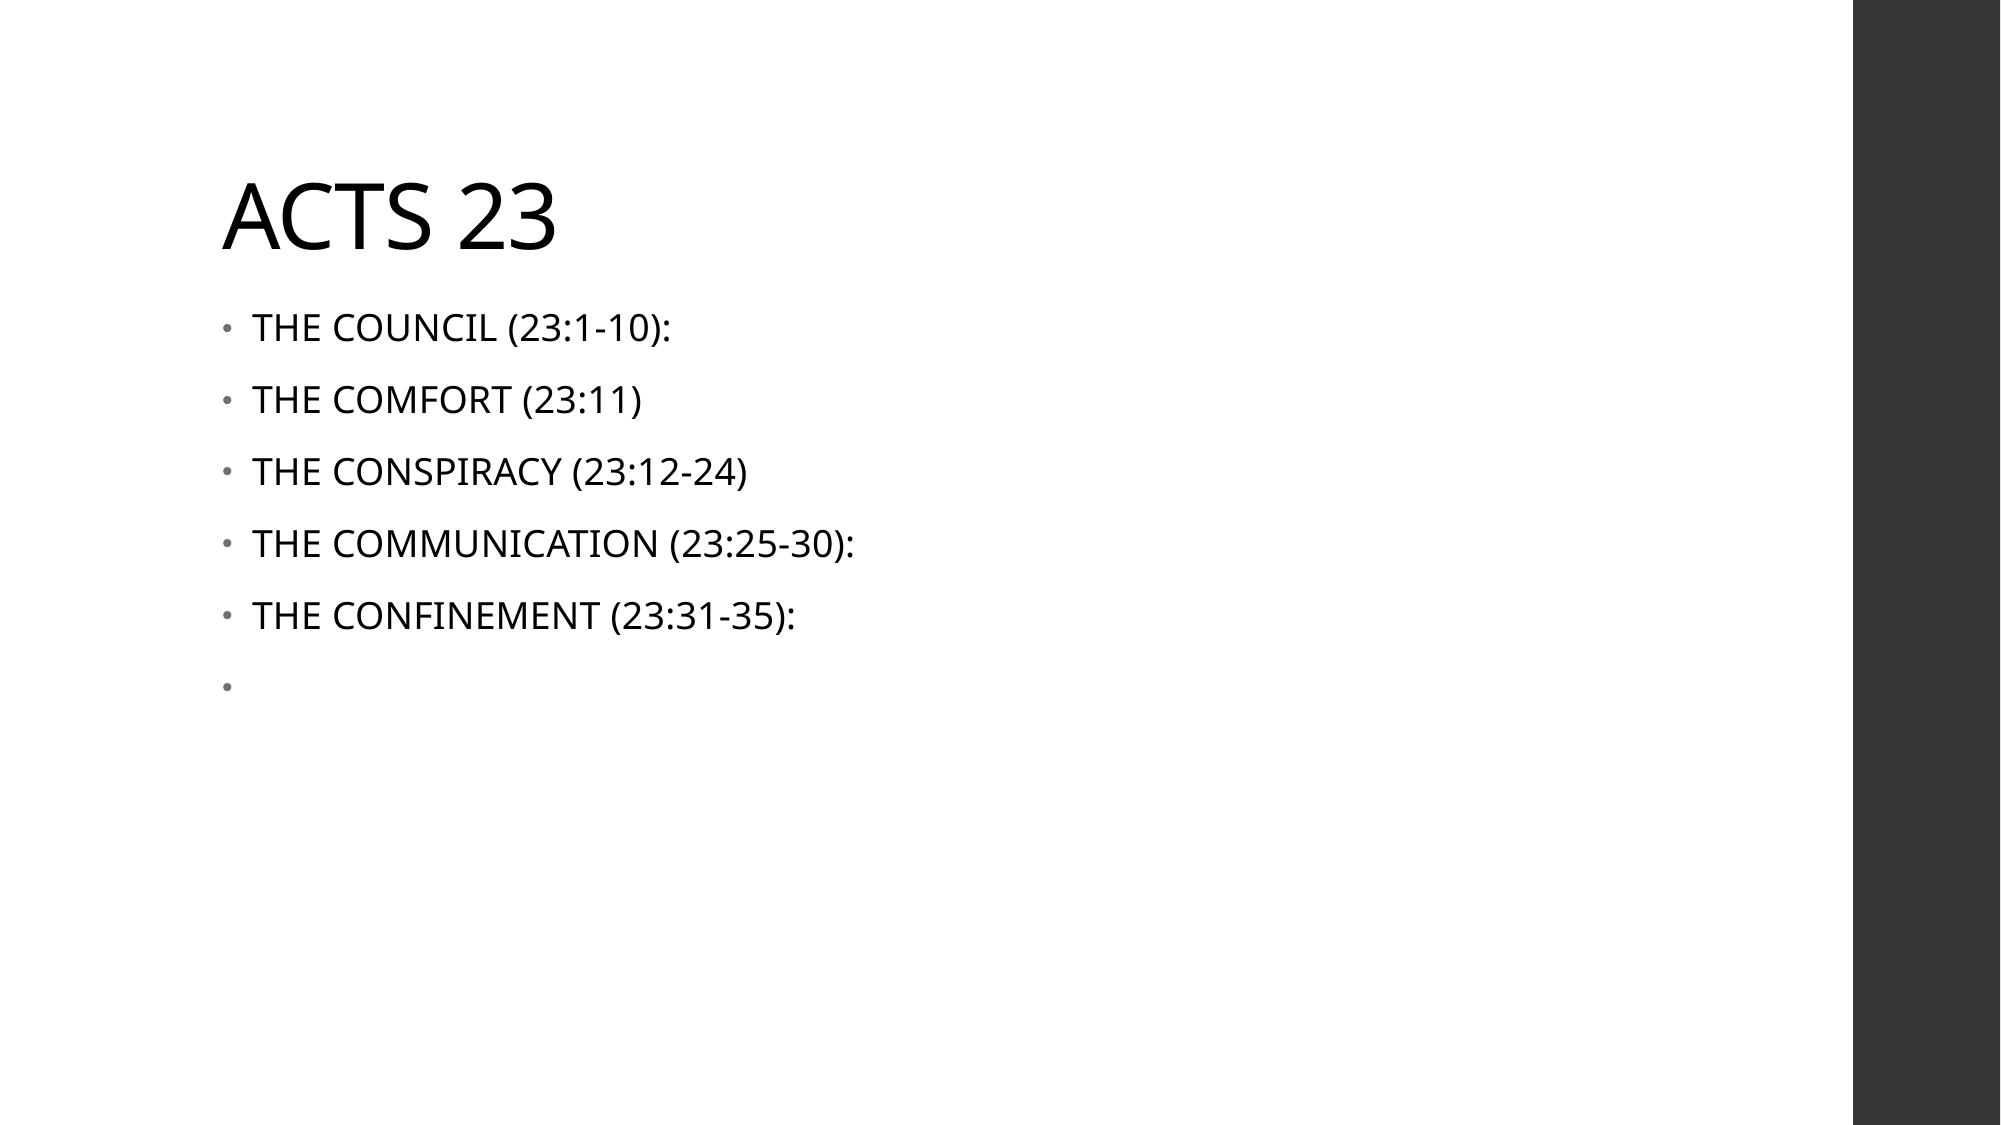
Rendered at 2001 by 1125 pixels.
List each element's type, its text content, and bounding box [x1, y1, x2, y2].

list THE COUNCIL (23:1-10): THE COMFORT (23:11) THE CONSPIRACY (23:12-24) THE COMMUNICATION (23:25-30): THE CONFINEMENT (23:31-35): [206, 299, 1617, 1014]
title ACTS 23 [206, 60, 1797, 278]
